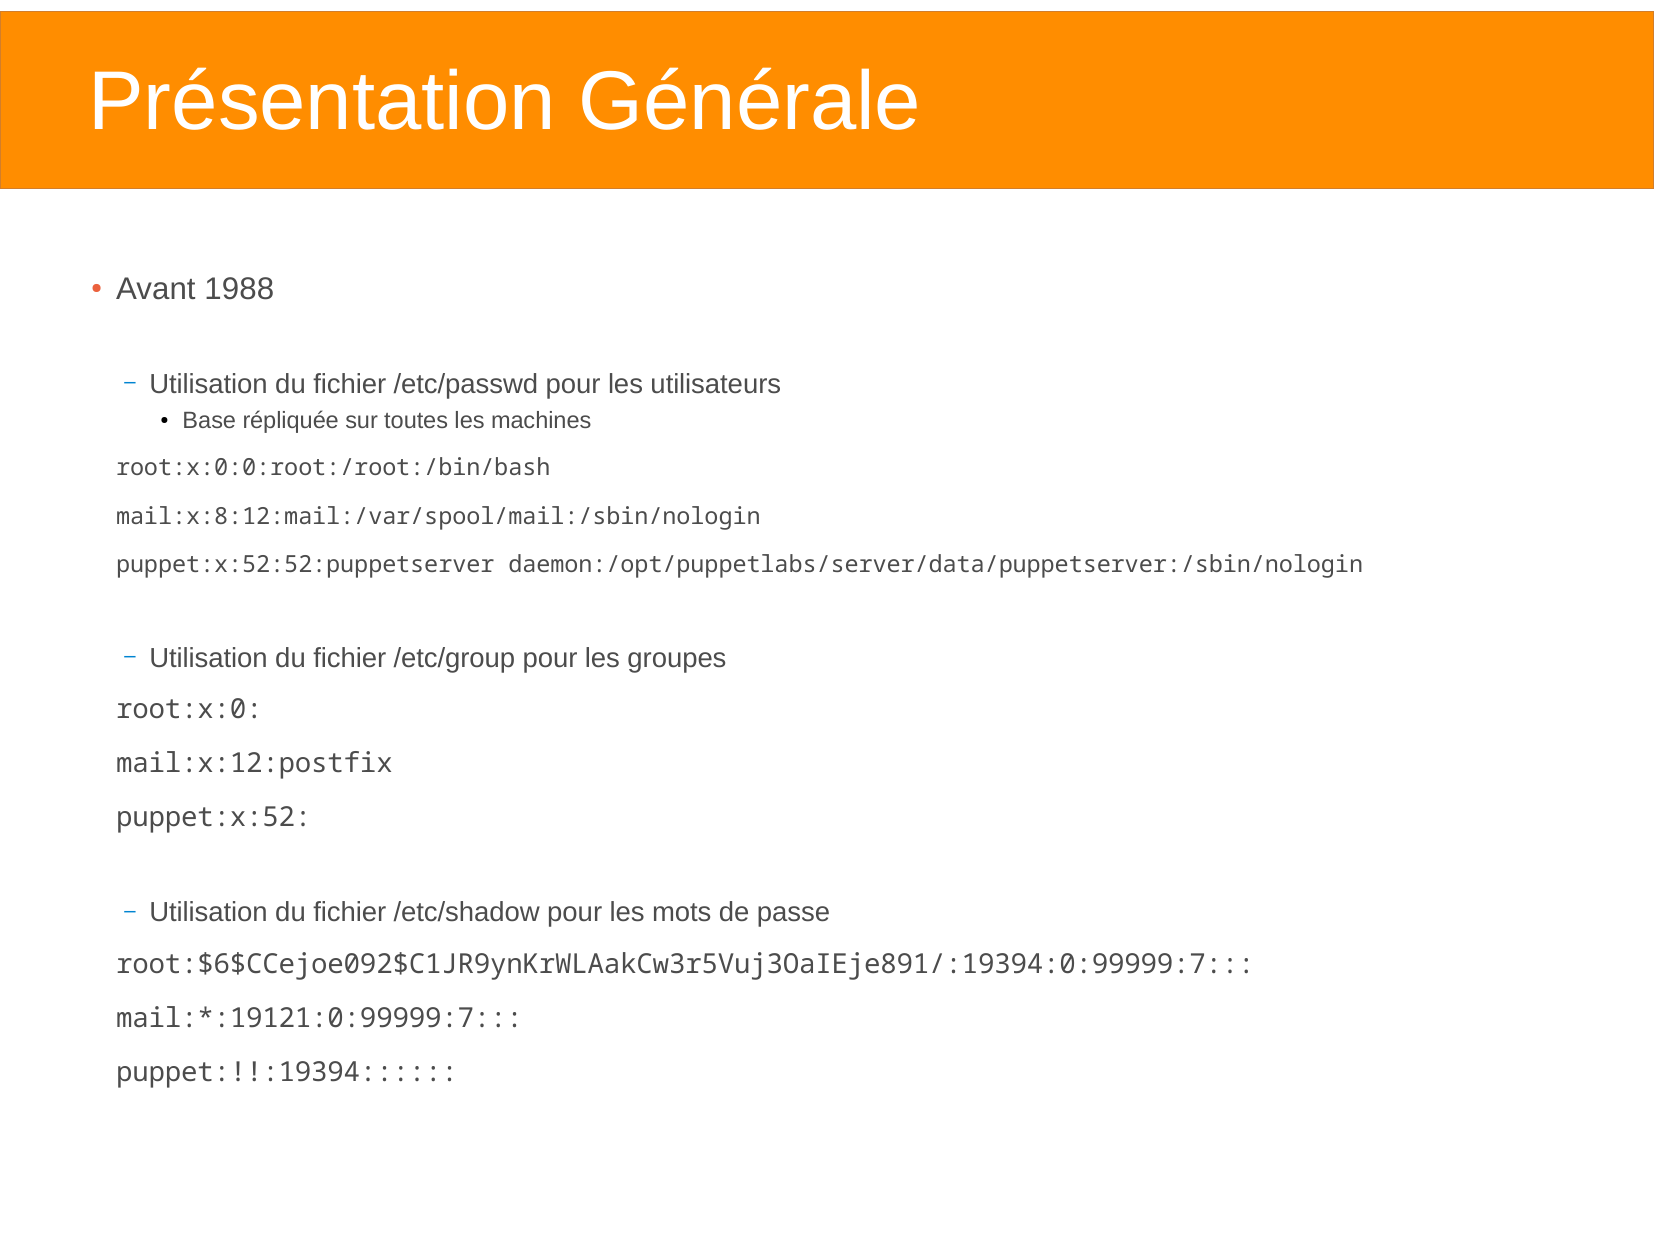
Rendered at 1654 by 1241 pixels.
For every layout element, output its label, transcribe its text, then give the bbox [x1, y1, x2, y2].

title Présentation Générale [0, 11, 1654, 189]
list Avant 1988 Utilisation du fichier /etc/passwd pour les utilisateurs Base répliquée sur toutes les machines root:x:0:0:root:/root:/bin/bash mail:x:8:12:mail:/var/spool/mail:/sbin/nologin puppet:x:52:52:puppetserver daemon:/opt/puppetlabs/server/data/puppetserver:/sbin/nologin Utilisation du fichier /etc/group pour les groupes root:x:0: mail:x:12:postfix puppet:x:52: Utilisation du fichier /etc/shadow pour les mots de passe root:$6$CCejoe092$C1JR9ynKrWLAakCw3r5Vuj3OaIEje891/:19394:0:99999:7::: mail:*:19121:0:99999:7::: puppet:!!:19394:::::: [82, 271, 1571, 1099]
